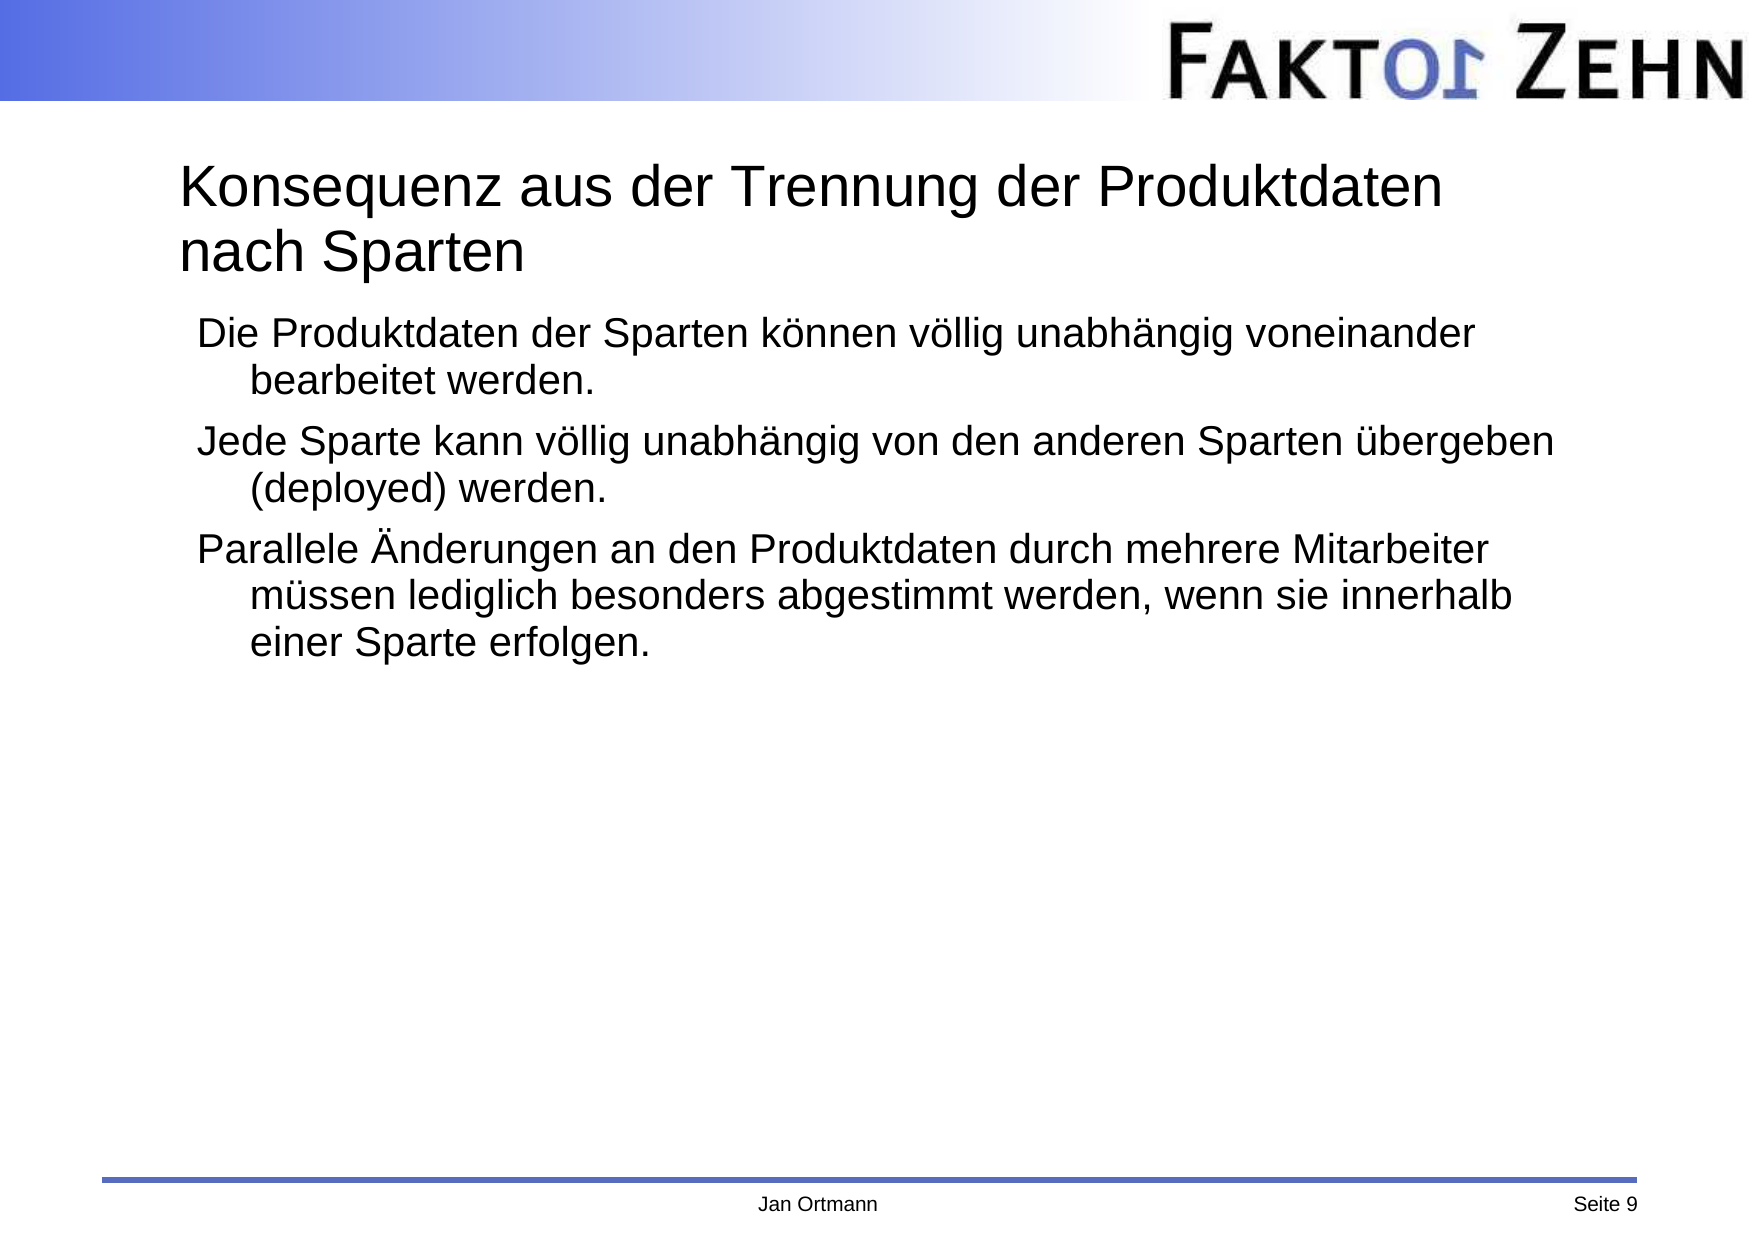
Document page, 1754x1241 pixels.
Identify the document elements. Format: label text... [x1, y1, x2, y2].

list Die Produktdaten der Sparten können völlig unabhängig voneinander bearbeitet werden. Jede Sparte kann völlig unabhängig von den anderen Sparten übergeben (deployed) werden. Parallele Änderungen an den Produktdaten durch mehrere Mitarbeiter müssen lediglich besonders abgestimmt werden, wenn sie innerhalb einer Sparte erfolgen. [179, 310, 1576, 1078]
picture [1162, 7, 1752, 100]
title Konsequenz aus der Trennung der Produktdaten nach Sparten [179, 142, 1576, 296]
